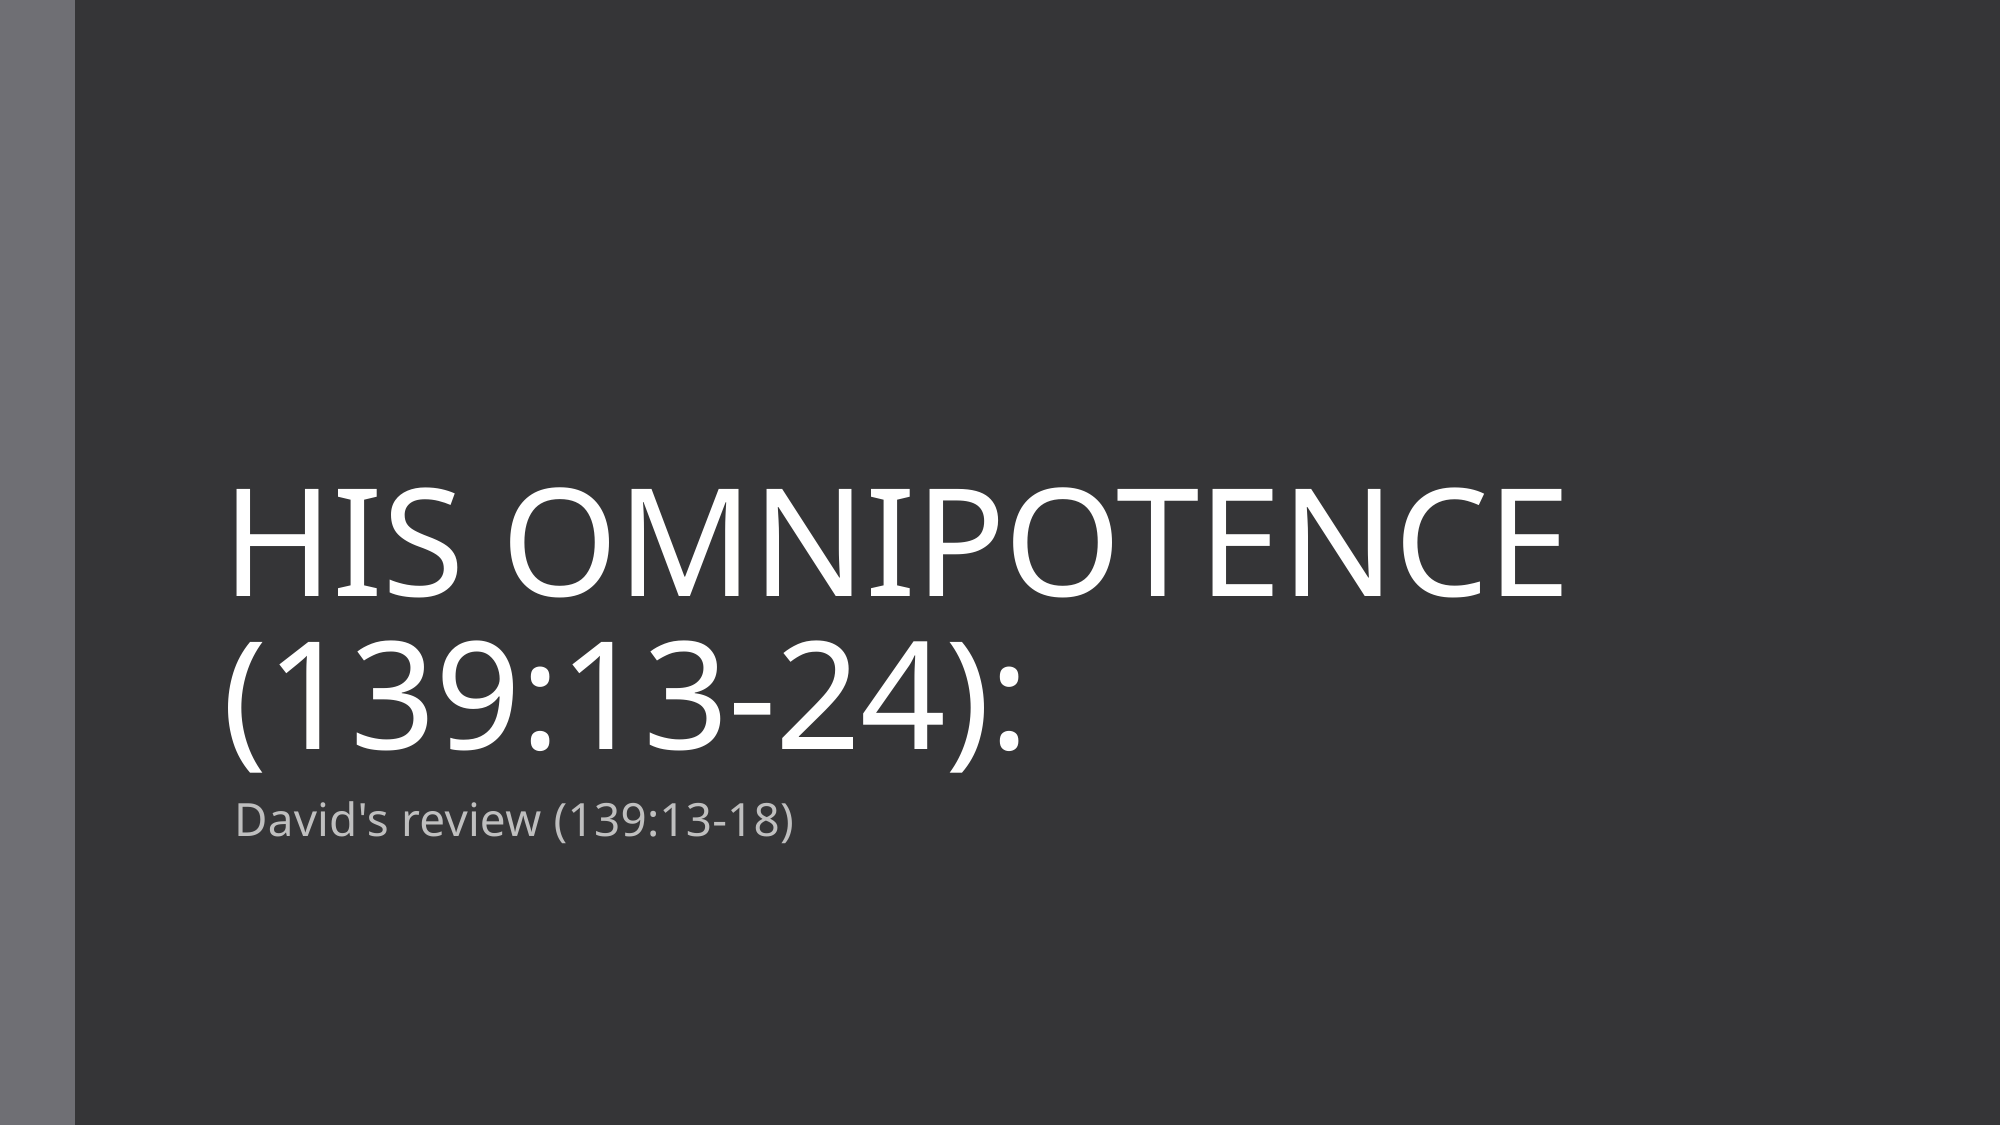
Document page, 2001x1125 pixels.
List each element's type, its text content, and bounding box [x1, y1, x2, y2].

title HIS OMNIPOTENCE (139:13-24): [206, 124, 1752, 787]
subtitle David's review (139:13-18) [206, 787, 1752, 1066]
